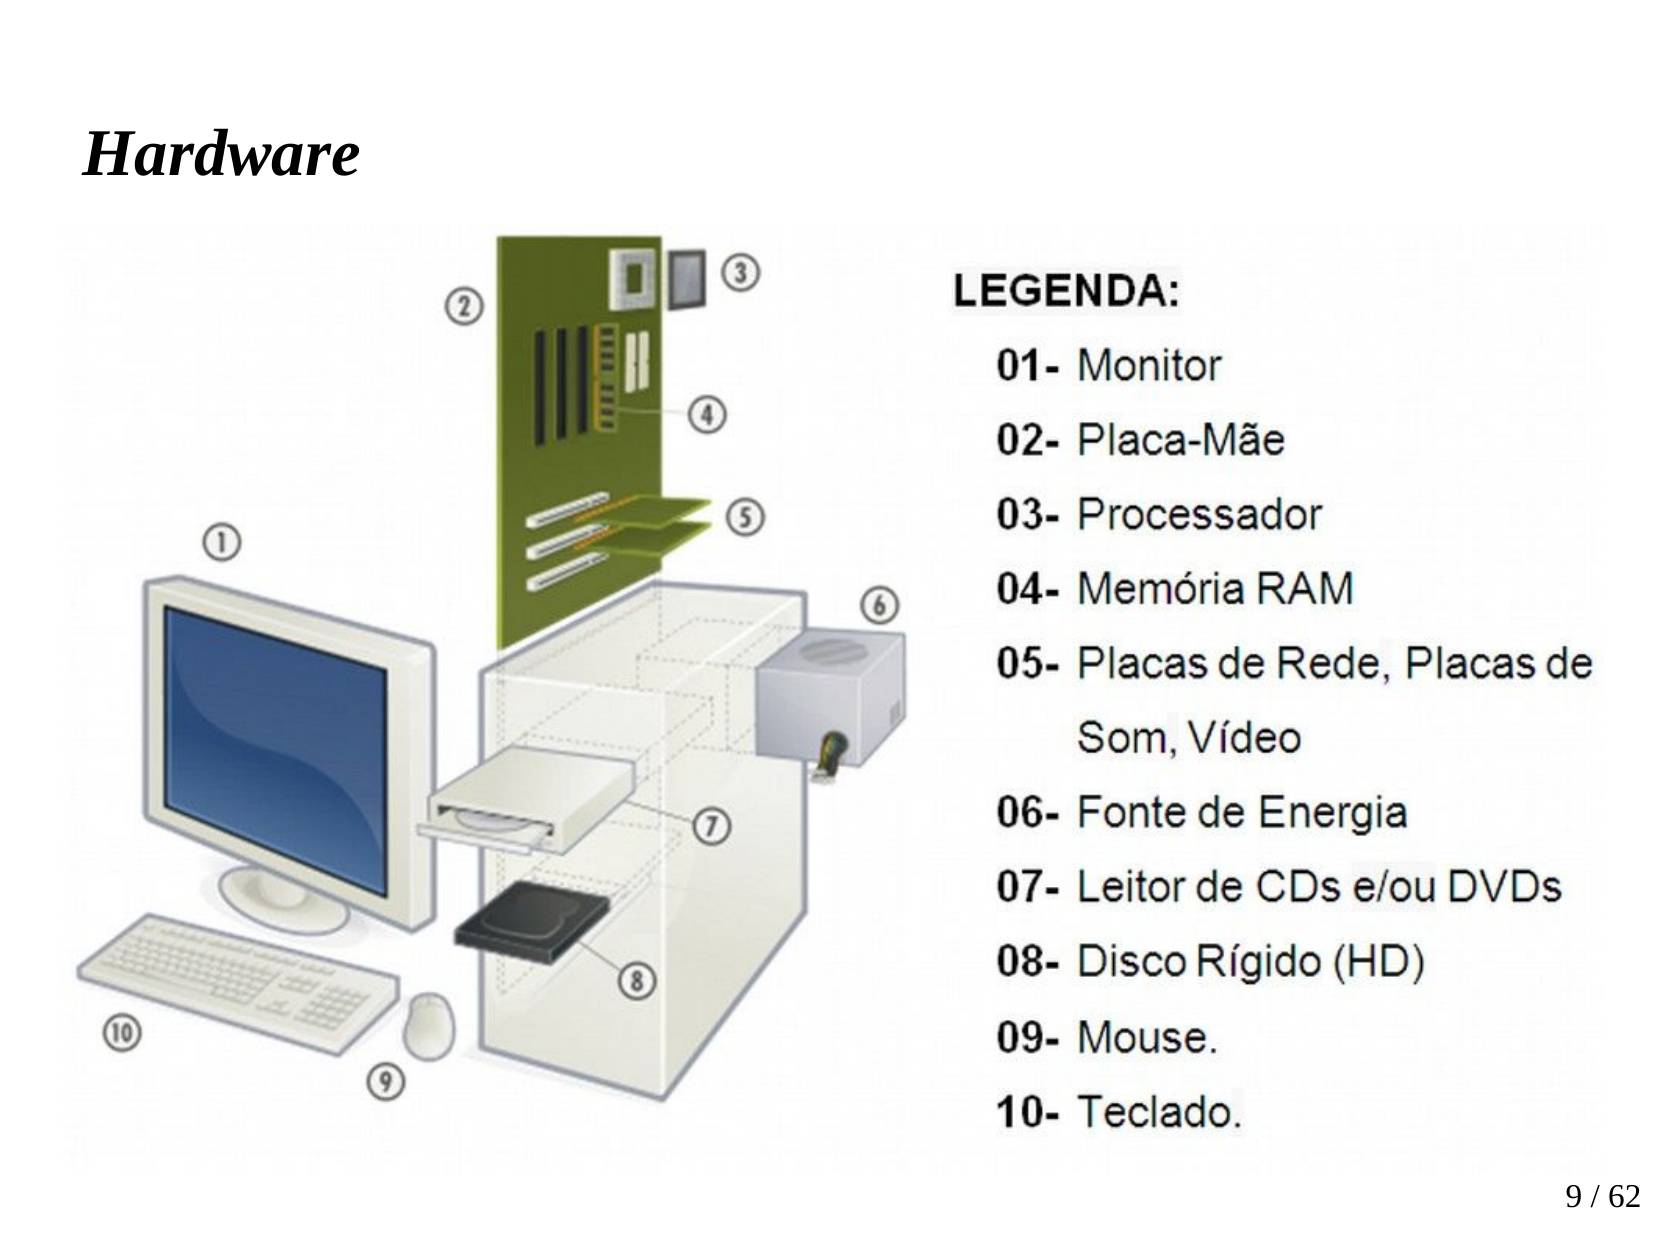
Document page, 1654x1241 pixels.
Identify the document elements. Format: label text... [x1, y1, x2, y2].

picture [59, 224, 1604, 1174]
title Hardware [82, 49, 1571, 224]
